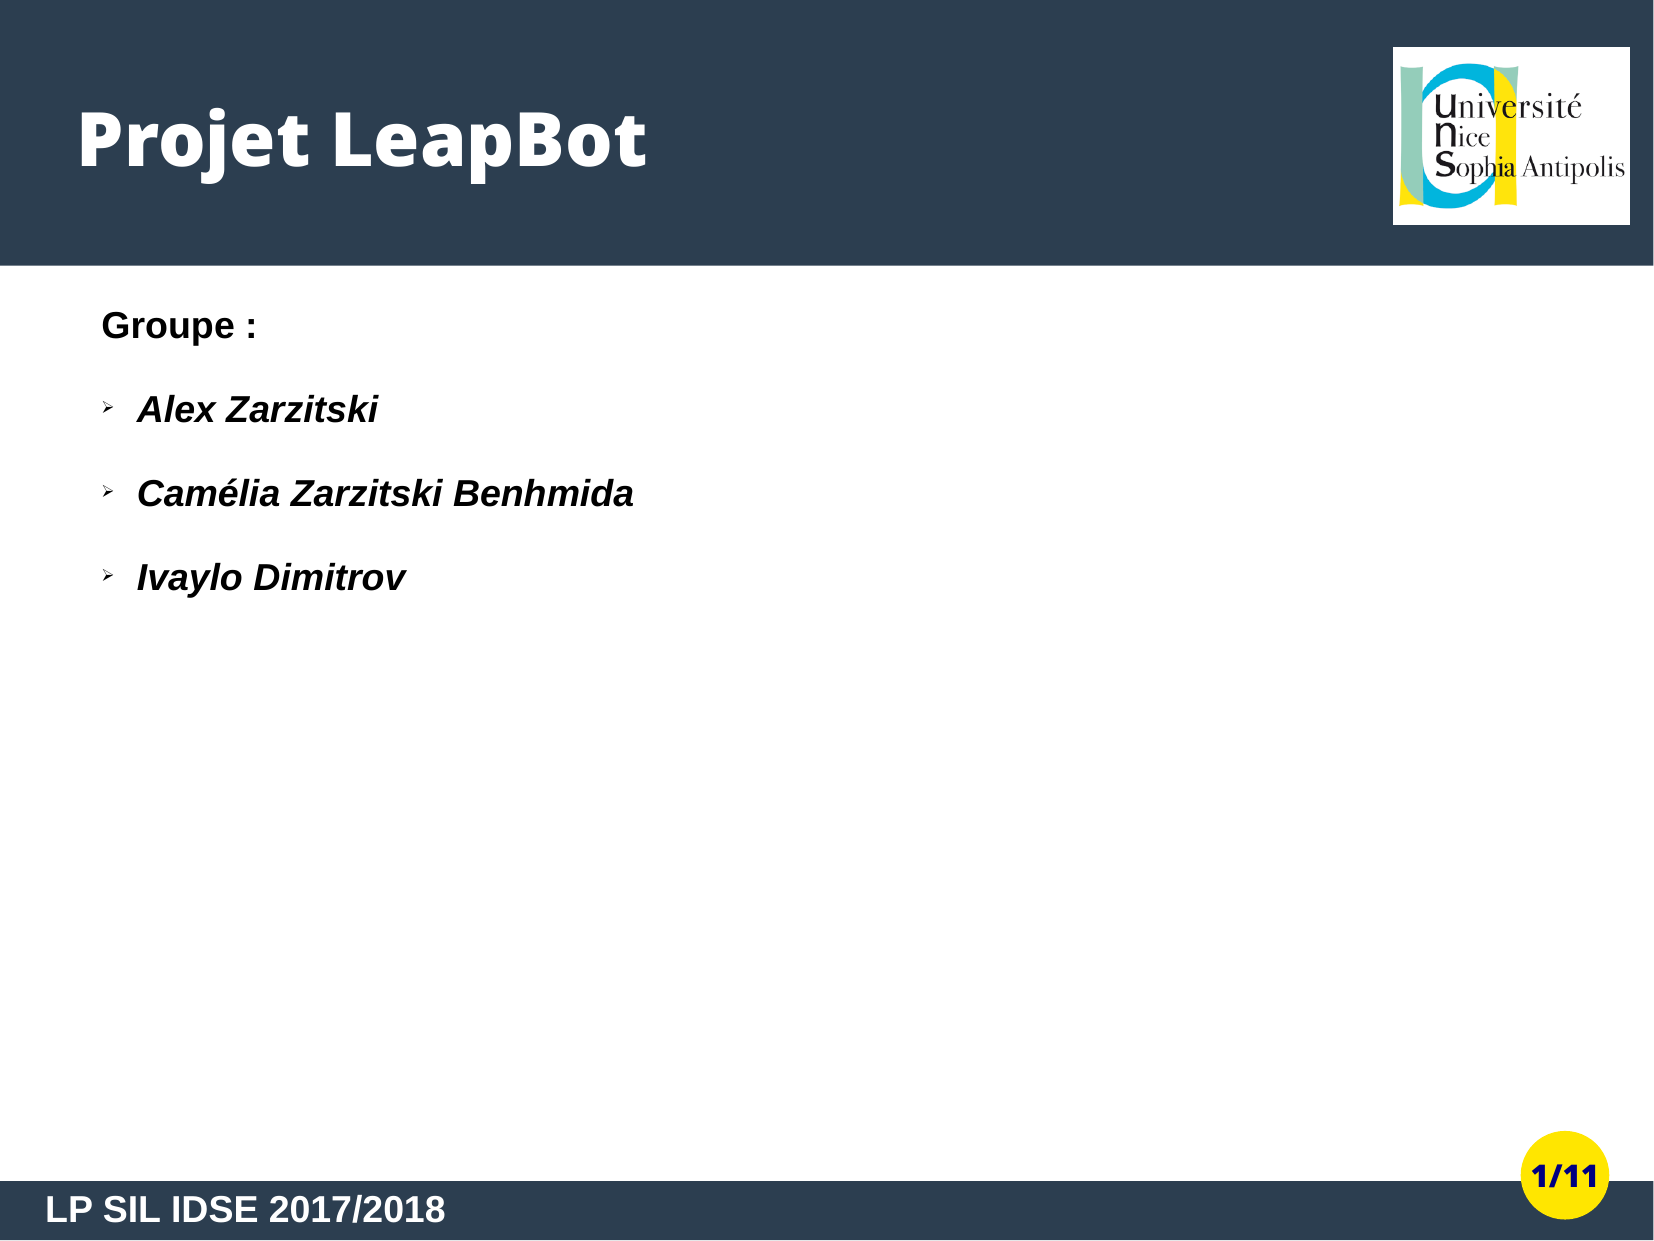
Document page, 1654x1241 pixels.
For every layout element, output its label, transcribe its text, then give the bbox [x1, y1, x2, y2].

picture [1393, 47, 1630, 225]
text_box Groupe : Alex Zarzitski Camélia Zarzitski Benhmida Ivaylo Dimitrov [86, 297, 650, 603]
title Projet LeapBot [76, 33, 1373, 241]
